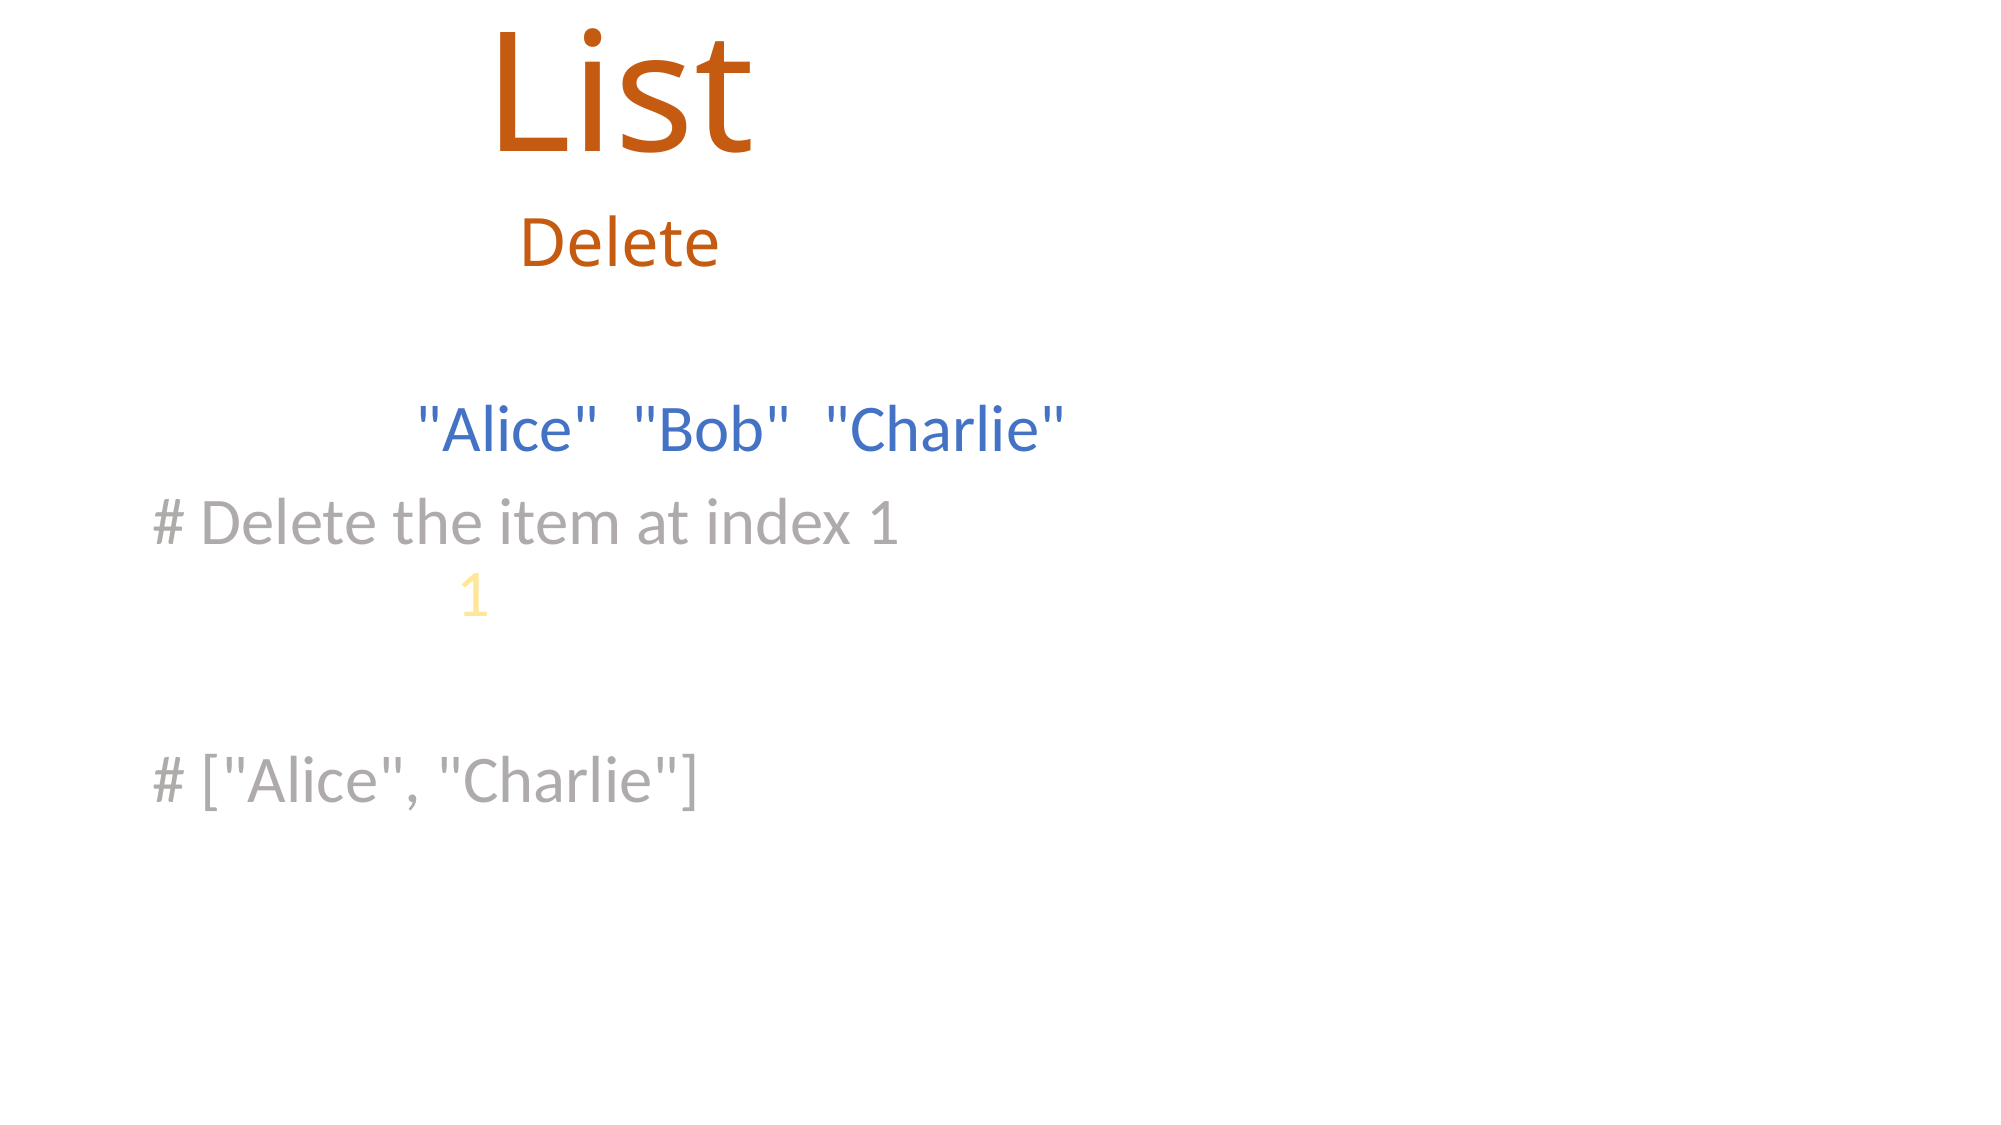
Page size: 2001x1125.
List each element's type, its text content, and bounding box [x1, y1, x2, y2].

list List Delete names = ["Alice", "Bob", "Charlie"] # Delete the item at index 1 del(names[1]) print(names) # ["Alice", "Charlie"] [137, 0, 1863, 1014]
